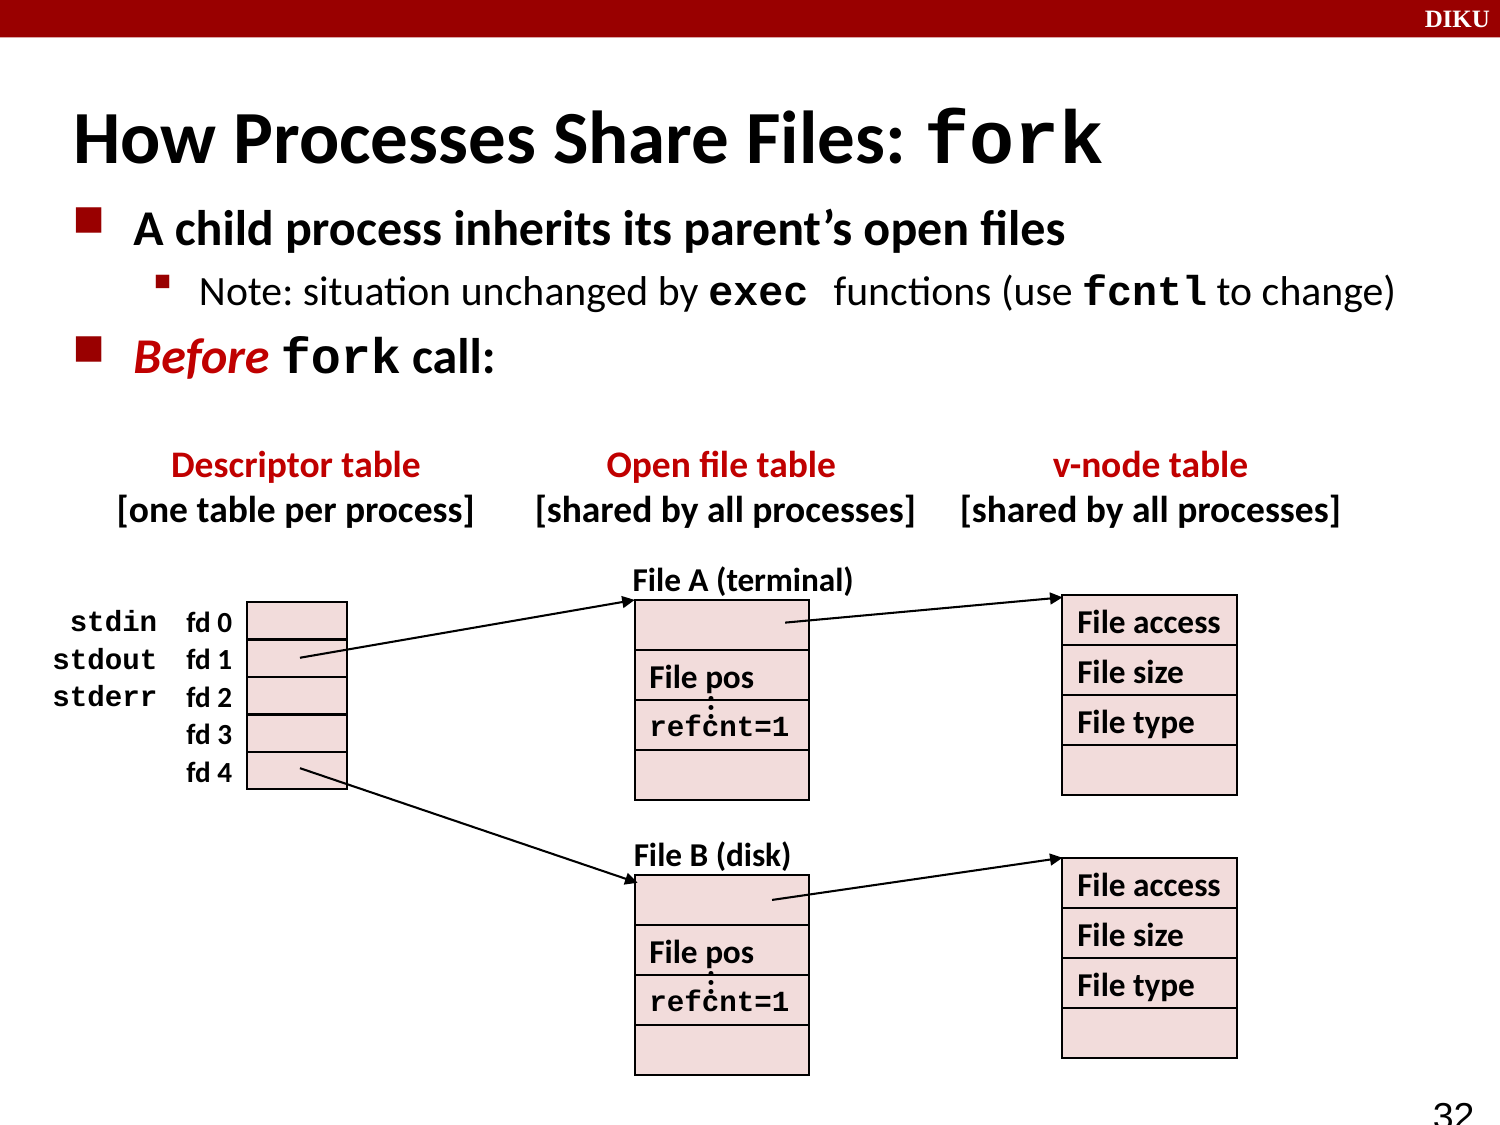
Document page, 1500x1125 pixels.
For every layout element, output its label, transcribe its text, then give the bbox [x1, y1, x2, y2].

text_box [247, 602, 347, 790]
text_box refcnt=1 [634, 974, 810, 1024]
text_box File size [1062, 645, 1238, 695]
text_box fd 0 [173, 602, 247, 639]
text_box [634, 605, 810, 650]
text_box File type [1062, 957, 1238, 1008]
text_box fd 2 [173, 677, 247, 714]
text_box v-node table [shared by all processes] [945, 432, 1357, 538]
text_box [634, 874, 810, 925]
text_box ... [1062, 1008, 1238, 1058]
text_box File B (disk) [618, 825, 807, 880]
text_box stdin [54, 595, 173, 646]
text_box File A (terminal) [617, 550, 870, 605]
text_box ... [1062, 746, 1238, 796]
text_box Descriptor table [one table per process] [101, 432, 491, 538]
text_box Open file table [shared by all processes] [519, 432, 932, 538]
text_box stderr [37, 683, 173, 721]
text_box fd 3 [147, 714, 247, 752]
text_box File access [1062, 857, 1238, 907]
text_box ... [634, 749, 810, 800]
text_box File pos [634, 925, 810, 974]
text_box File access [1062, 595, 1238, 645]
text_box fd 1 [173, 639, 247, 677]
text_box refcnt=1 [634, 699, 810, 749]
text_box File pos [634, 650, 810, 699]
text_box How Processes Share Files: fork [58, 71, 1304, 197]
text_box A child process inherits its parent’s open files Note: situation unchanged by exec functions (use fcntl to change) Before fork call: [62, 187, 1425, 400]
text_box stdout [37, 632, 173, 683]
text_box File size [1062, 907, 1238, 957]
text_box ... [634, 1024, 810, 1075]
text_box File type [1062, 695, 1238, 746]
text_box fd 4 [147, 752, 247, 790]
